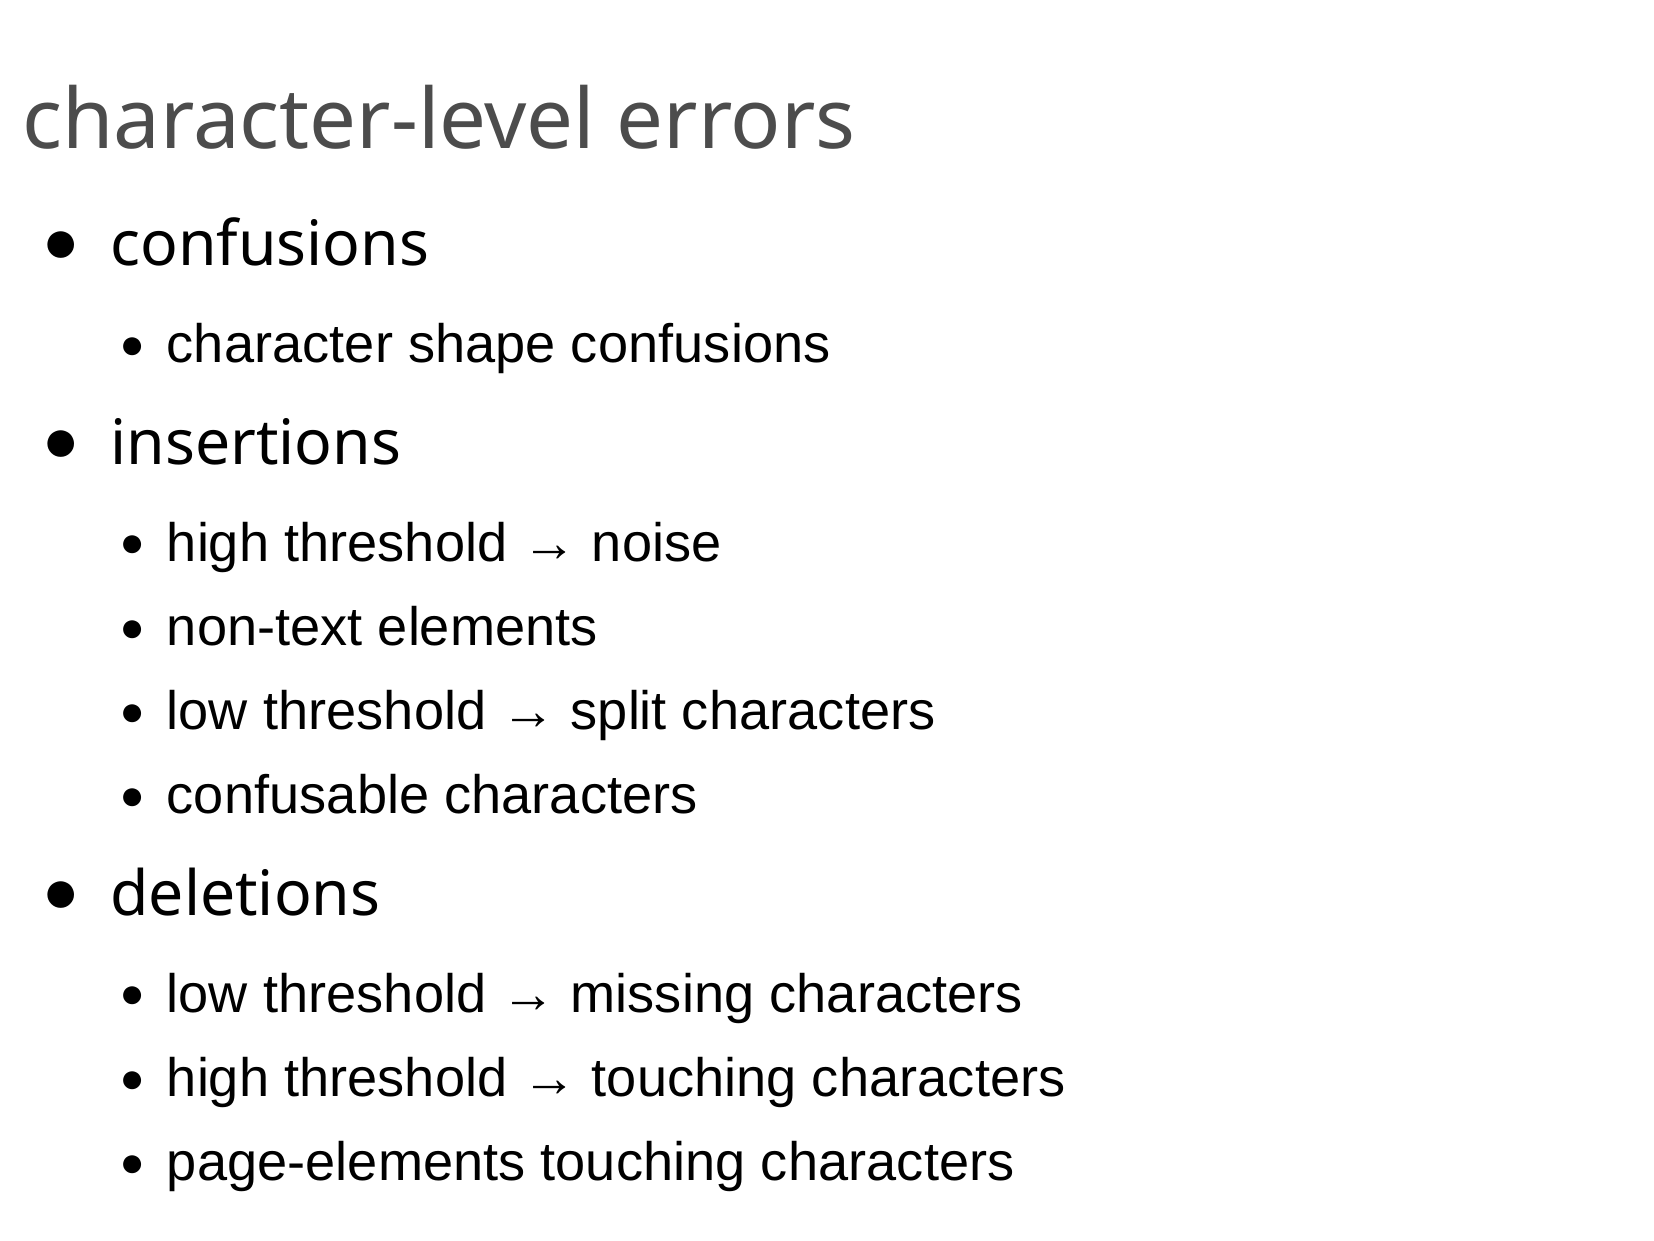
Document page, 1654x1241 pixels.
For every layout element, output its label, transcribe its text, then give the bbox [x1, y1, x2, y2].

title character-level errors [22, 26, 1654, 205]
list confusions character shape confusions insertions high threshold → noise non-text elements low threshold → split characters confusable characters deletions low threshold → missing characters high threshold → touching characters page-elements touching characters [25, 194, 1654, 1197]
